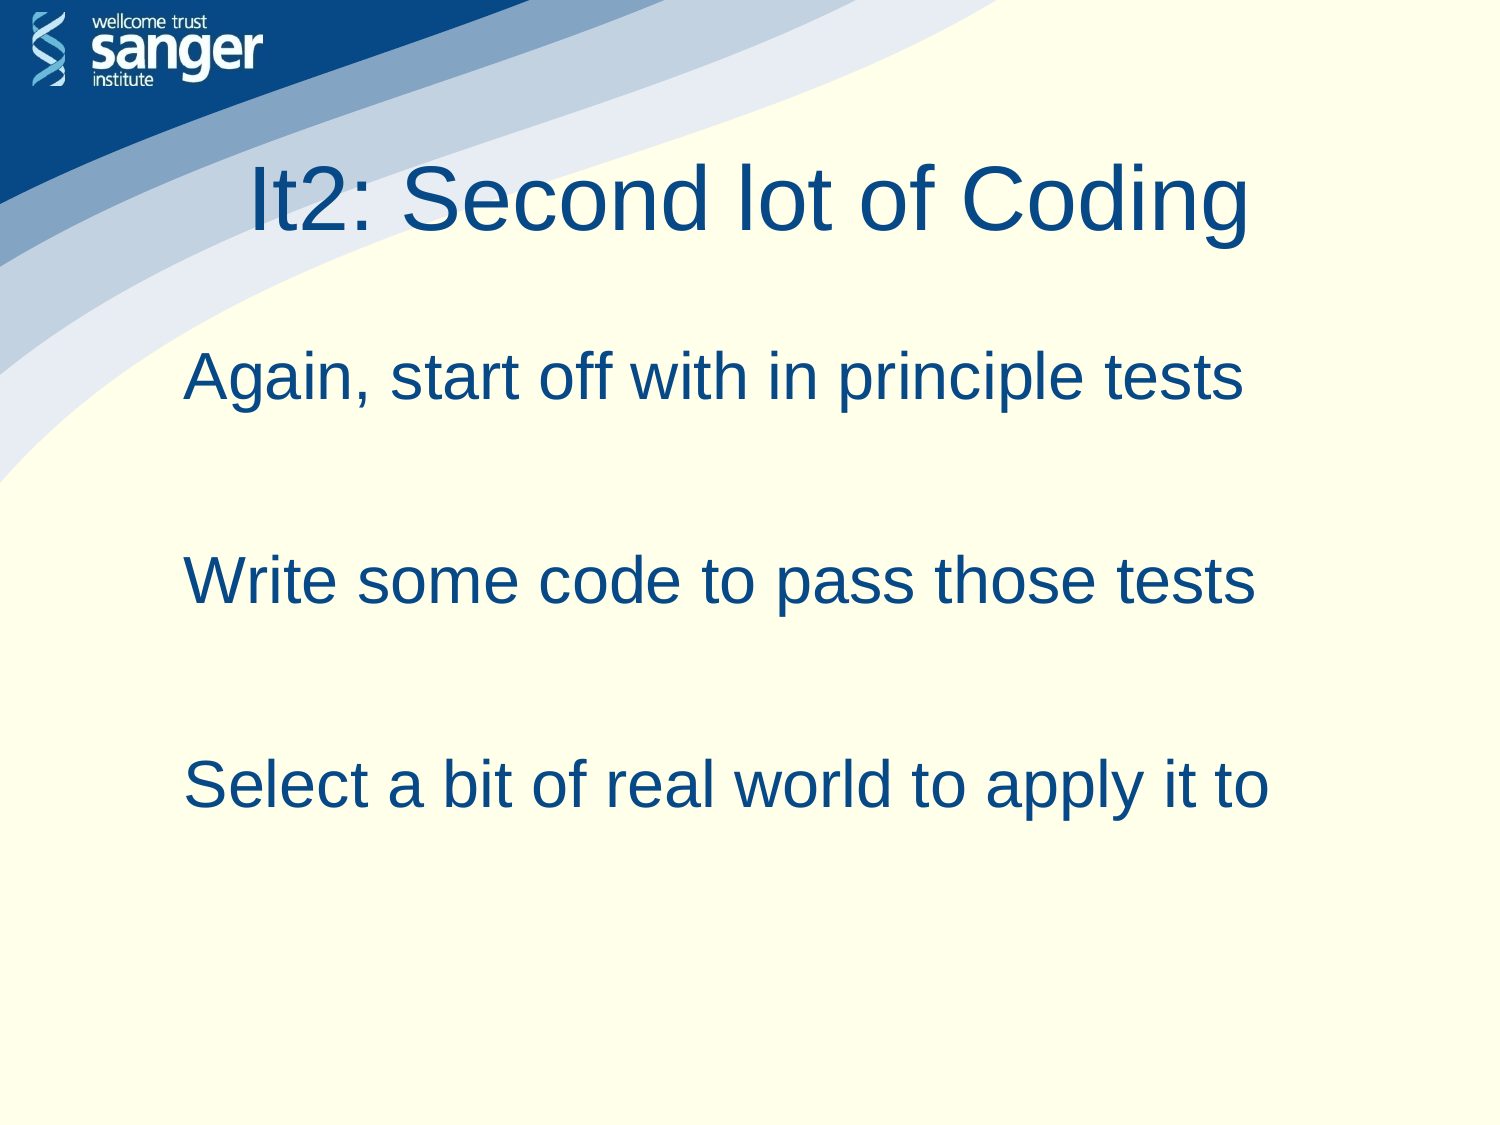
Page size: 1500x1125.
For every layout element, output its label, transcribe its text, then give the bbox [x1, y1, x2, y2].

title It2: Second lot of Coding [112, 75, 1388, 312]
picture [12, 12, 263, 86]
list Again, start off with in principle tests Write some code to pass those tests Select a bit of real world to apply it to [112, 324, 1388, 1001]
